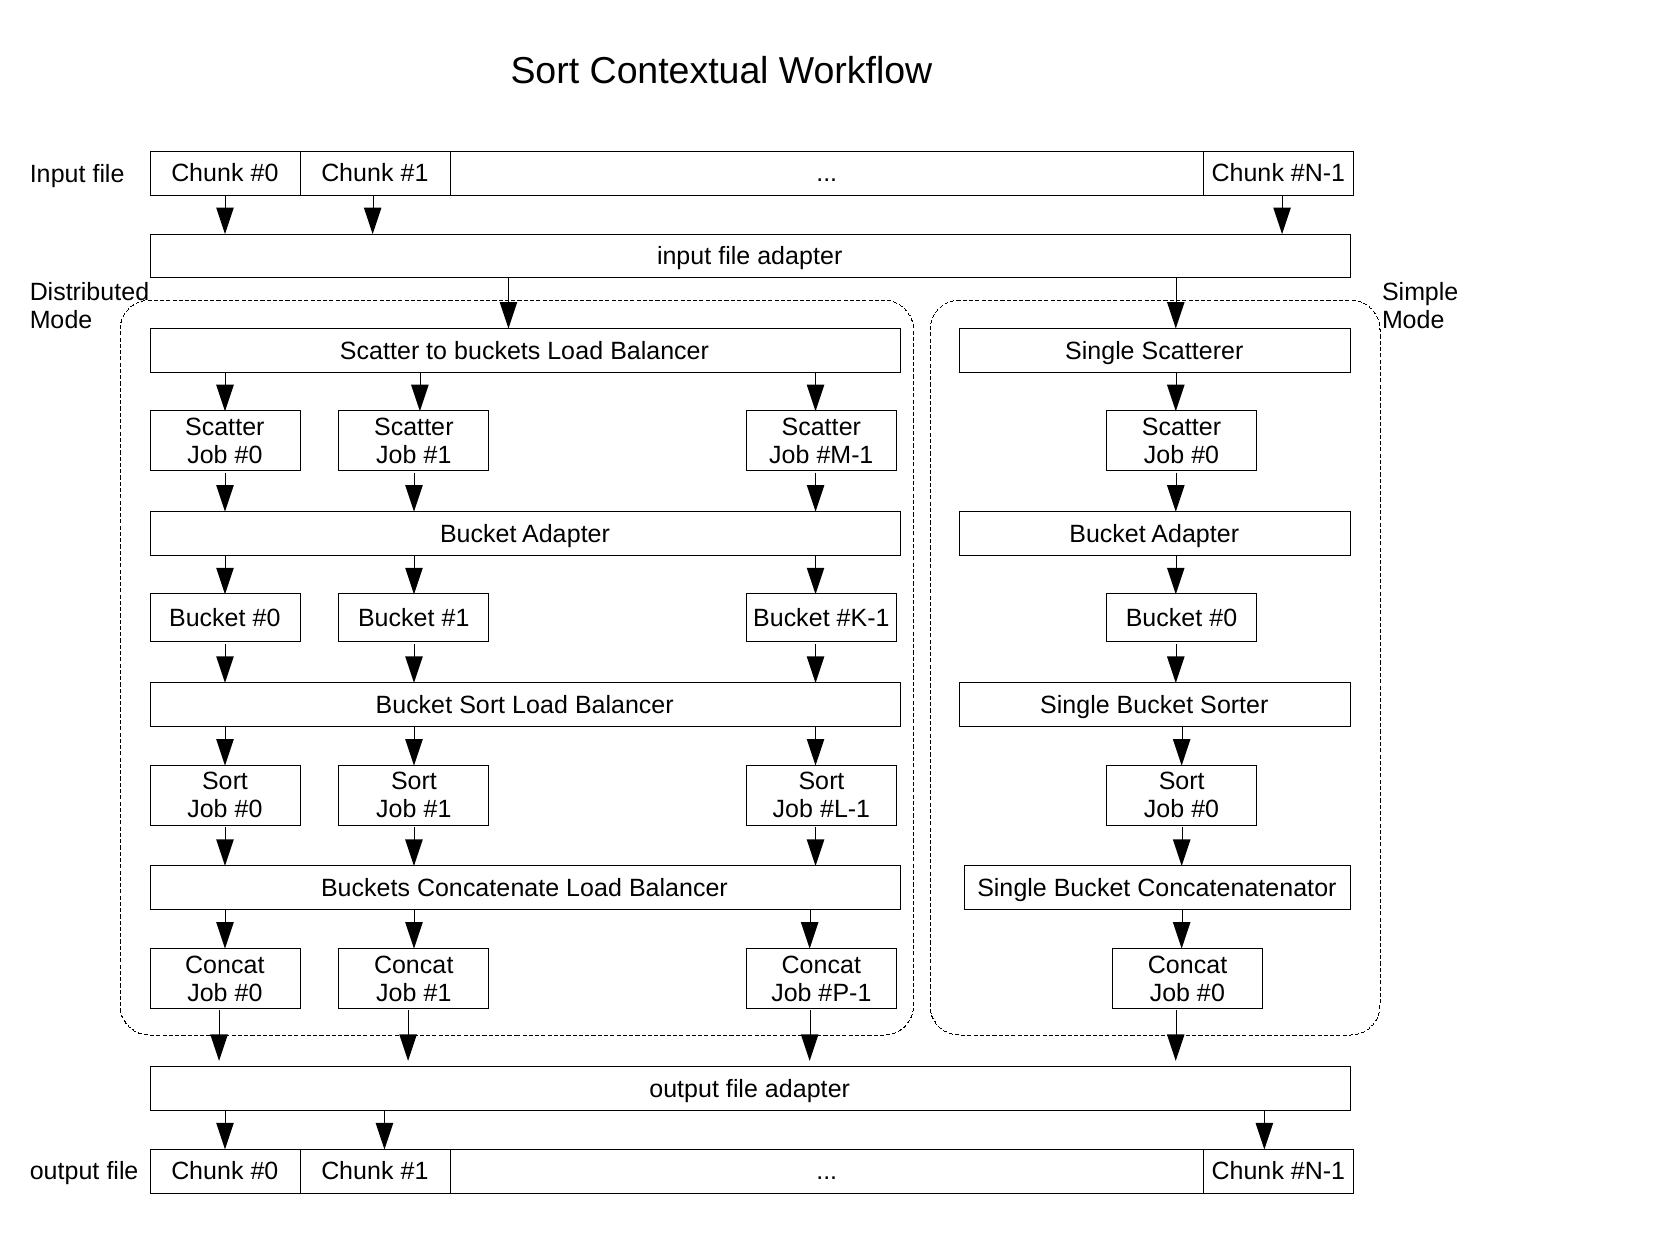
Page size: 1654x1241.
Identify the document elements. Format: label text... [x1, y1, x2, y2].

text_box output file adapter [150, 1066, 1351, 1111]
text_box Chunk #1 [300, 151, 450, 196]
text_box ... [450, 151, 1204, 196]
text_box Sort Job #1 [338, 765, 489, 826]
text_box Single Bucket Sorter [959, 682, 1351, 727]
text_box Bucket #0 [150, 593, 301, 642]
text_box Bucket Sort Load Balancer [150, 682, 901, 727]
text_box Chunk #N-1 [1204, 1149, 1354, 1194]
text_box Buckets Concatenate Load Balancer [150, 865, 901, 910]
text_box Scatter to buckets Load Balancer [150, 328, 901, 373]
text_box Distributed Mode [15, 270, 165, 342]
text_box Sort Contextual Workflow [495, 41, 948, 99]
text_box Bucket #K-1 [746, 593, 897, 642]
text_box Chunk #0 [150, 151, 300, 196]
text_box Chunk #0 [154, 1149, 300, 1194]
text_box Scatter Job #0 [1106, 410, 1257, 471]
text_box Scatter Job #0 [150, 410, 301, 471]
text_box Scatter Job #1 [338, 410, 489, 471]
text_box Simple Mode [1367, 270, 1474, 342]
text_box Concat Job #0 [1112, 948, 1263, 1009]
text_box Bucket #1 [338, 593, 489, 642]
text_box Bucket Adapter [959, 511, 1351, 556]
text_box Sort Job #L-1 [746, 765, 897, 826]
text_box ... [450, 1149, 1204, 1194]
text_box Bucket Adapter [150, 511, 901, 556]
text_box Single Bucket Concatenatenator [964, 865, 1351, 910]
text_box Single Scatterer [959, 328, 1351, 373]
text_box Concat Job #1 [338, 948, 489, 1009]
text_box output file [15, 1149, 154, 1194]
text_box Chunk #N-1 [1204, 151, 1354, 196]
text_box Sort Job #0 [1106, 765, 1257, 826]
text_box Scatter Job #M-1 [746, 410, 897, 471]
text_box input file adapter [150, 234, 1351, 278]
text_box Concat Job #0 [150, 948, 301, 1009]
text_box Bucket #0 [1106, 593, 1257, 642]
text_box Input file [15, 151, 140, 196]
text_box Chunk #1 [300, 1149, 450, 1194]
text_box Sort Job #0 [150, 765, 301, 826]
text_box Concat Job #P-1 [746, 948, 897, 1009]
